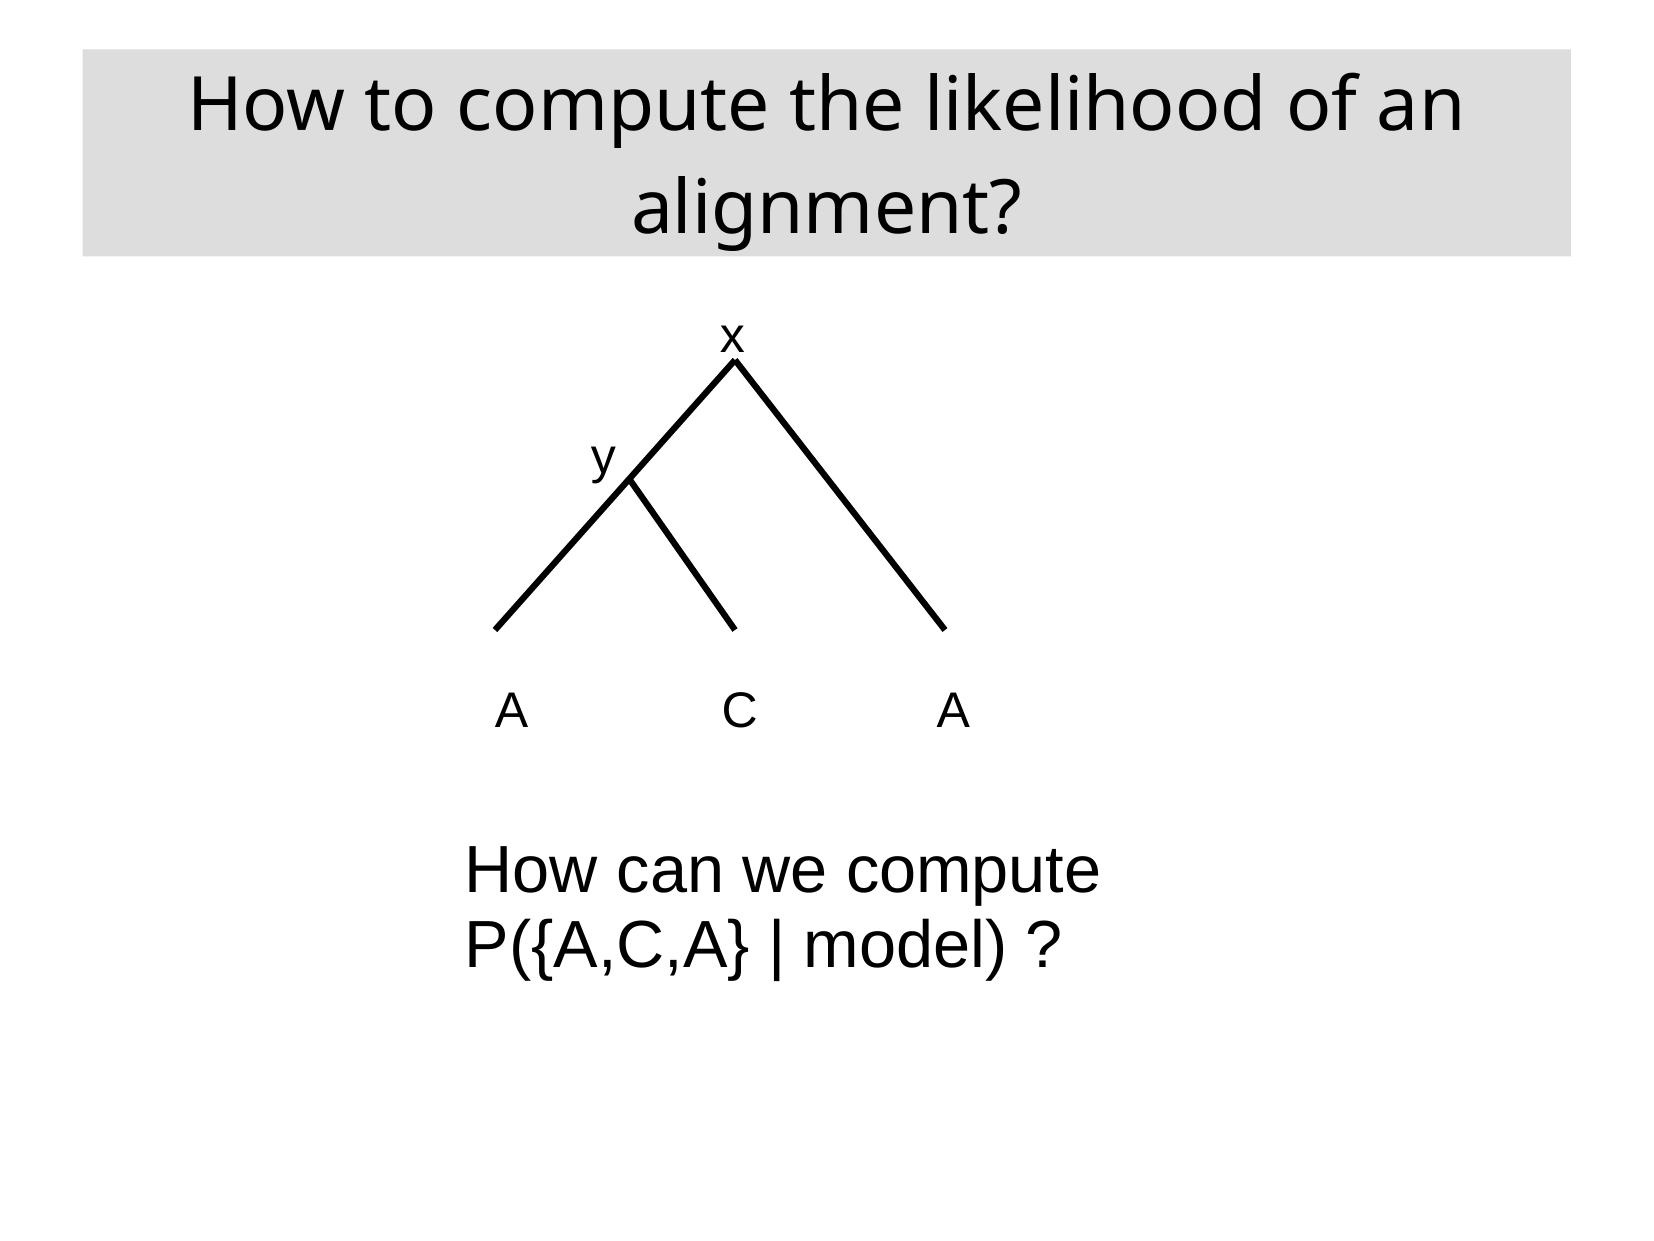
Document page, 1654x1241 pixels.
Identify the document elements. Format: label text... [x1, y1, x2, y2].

text_box y [576, 421, 622, 548]
text_box C [706, 675, 752, 746]
text_box x [705, 300, 751, 427]
text_box How can we compute P({A,C,A} | model) ? [450, 825, 1216, 990]
text_box A [921, 675, 967, 746]
title How to compute the likelihood of an alignment? [82, 49, 1571, 257]
text_box A [480, 675, 526, 802]
